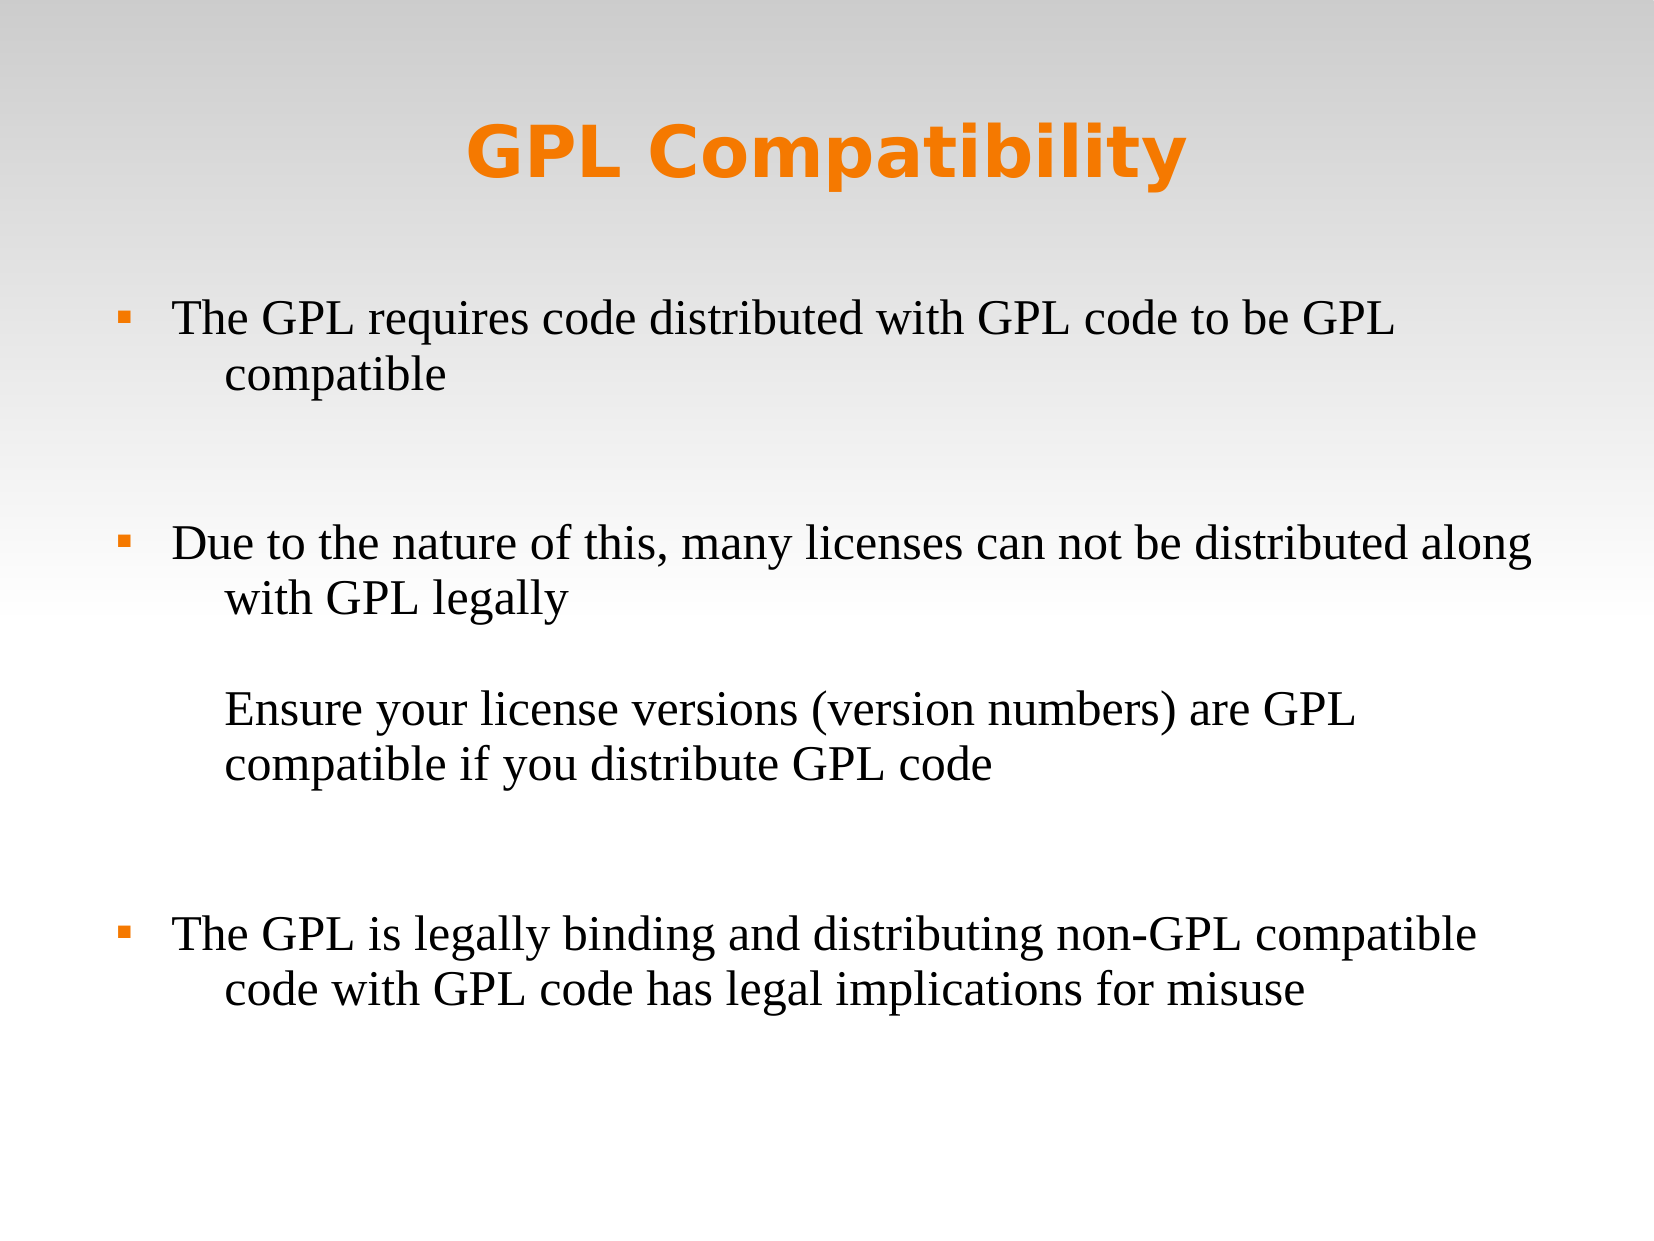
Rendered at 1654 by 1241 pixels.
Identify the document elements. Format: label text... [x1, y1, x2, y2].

title GPL Compatibility [82, 49, 1571, 257]
list The GPL requires code distributed with GPL code to be GPL compatible Due to the nature of this, many licenses can not be distributed along with GPL legally Ensure your license versions (version numbers) are GPL compatible if you distribute GPL code The GPL is legally binding and distributing non-GPL compatible code with GPL code has legal implications for misuse [82, 290, 1571, 1109]
